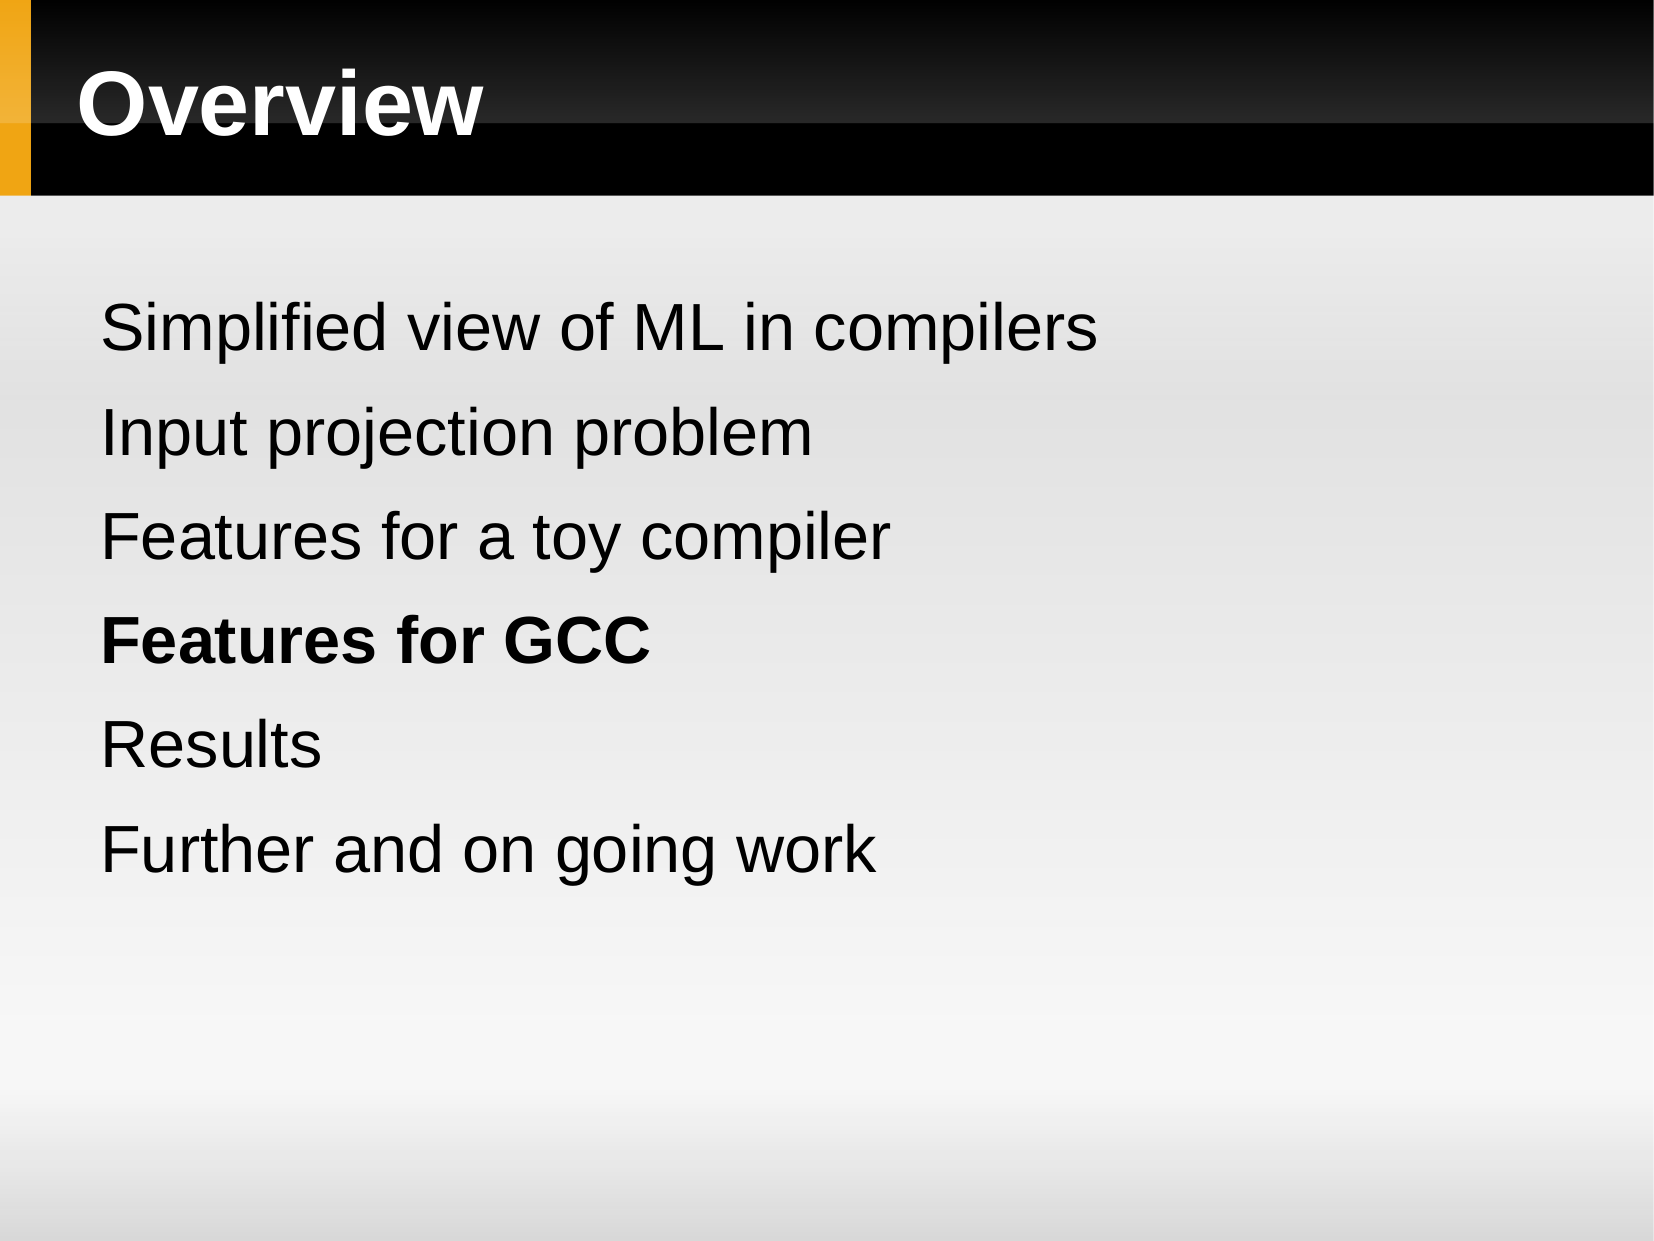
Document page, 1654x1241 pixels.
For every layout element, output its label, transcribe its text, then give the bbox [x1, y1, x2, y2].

title Overview [76, 0, 1565, 208]
picture [0, 0, 1654, 1241]
list Simplified view of ML in compilers Input projection problem Features for a toy compiler Features for GCC Results Further and on going work [82, 290, 1571, 1109]
